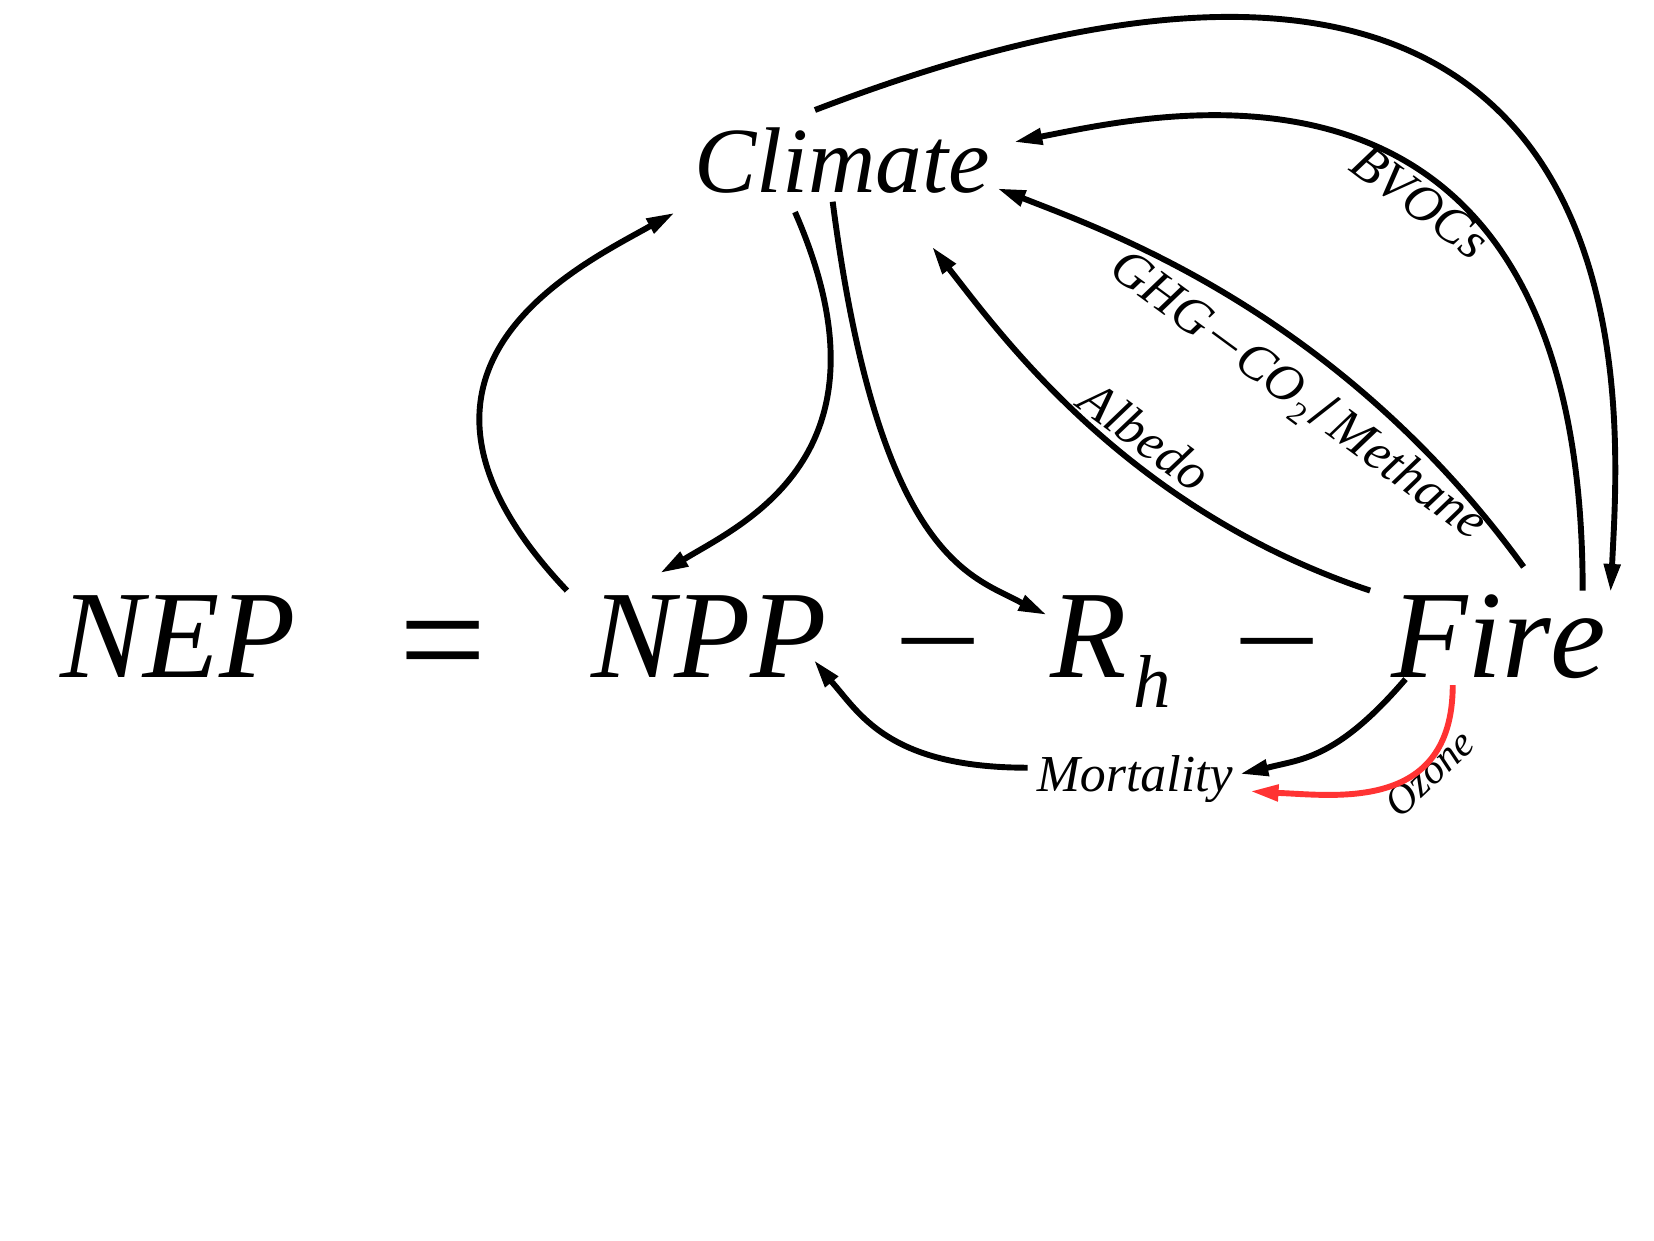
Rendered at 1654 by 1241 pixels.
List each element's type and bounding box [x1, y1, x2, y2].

chart [688, 110, 999, 214]
chart [47, 566, 1617, 830]
chart [1091, 232, 1506, 562]
chart [1027, 744, 1242, 802]
chart [1060, 362, 1229, 507]
chart [1334, 126, 1507, 275]
chart [1382, 726, 1444, 785]
